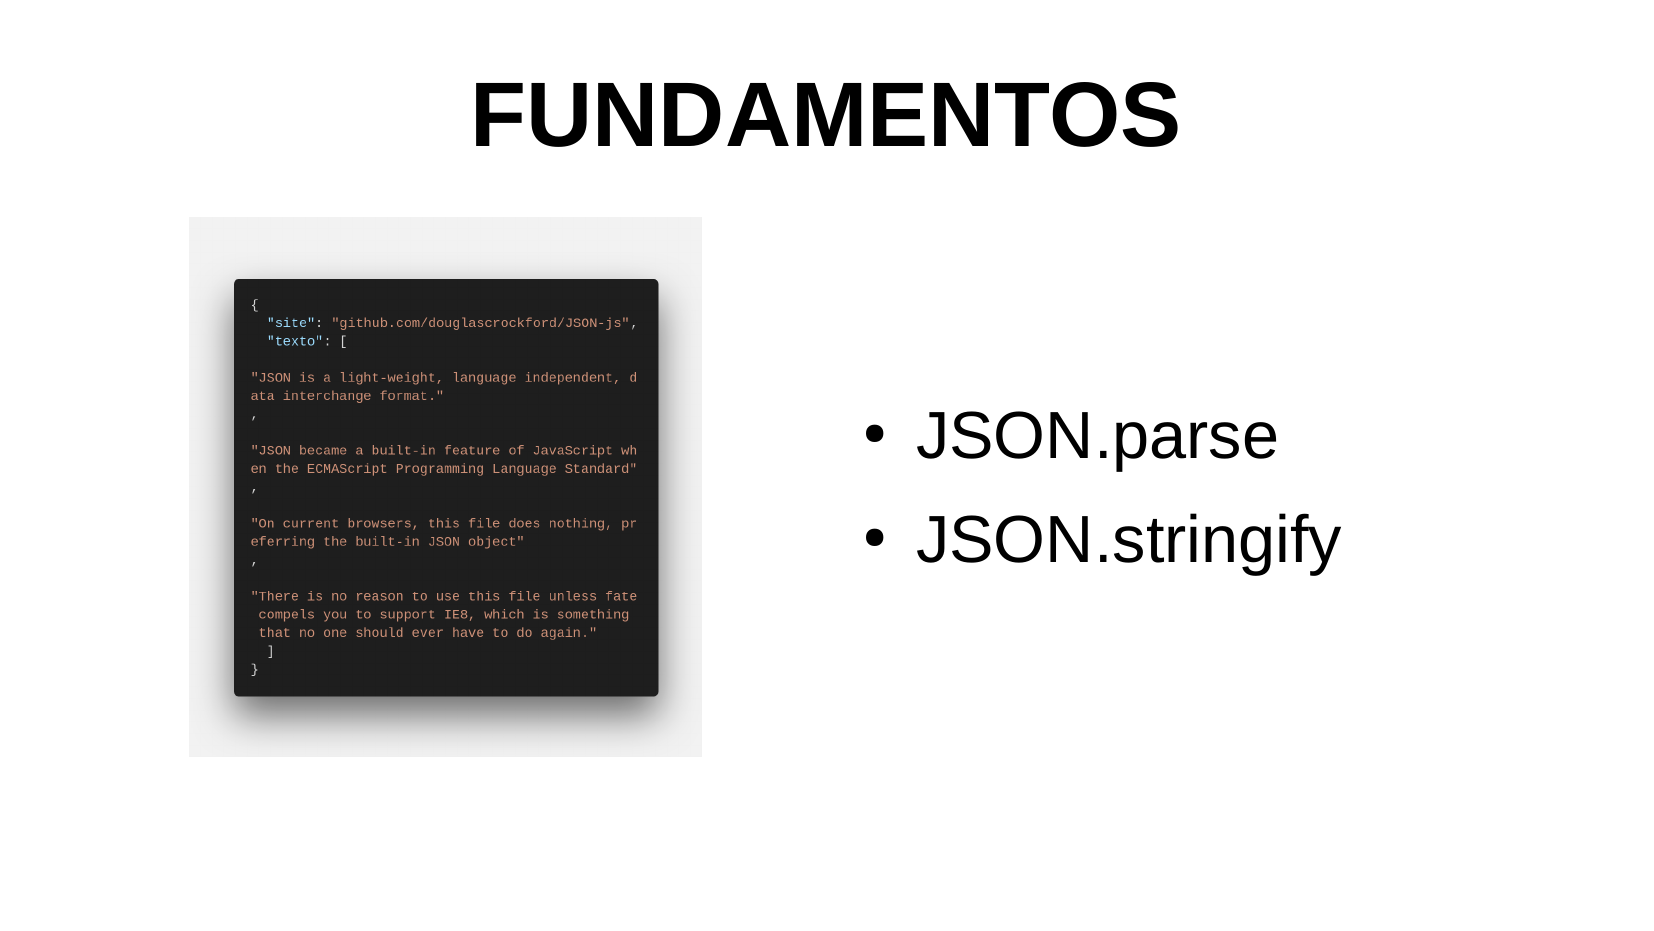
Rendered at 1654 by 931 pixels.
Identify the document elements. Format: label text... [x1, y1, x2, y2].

picture [189, 217, 702, 758]
list JSON.parse JSON.stringify [845, 217, 1572, 758]
title FUNDAMENTOS [82, 37, 1571, 193]
